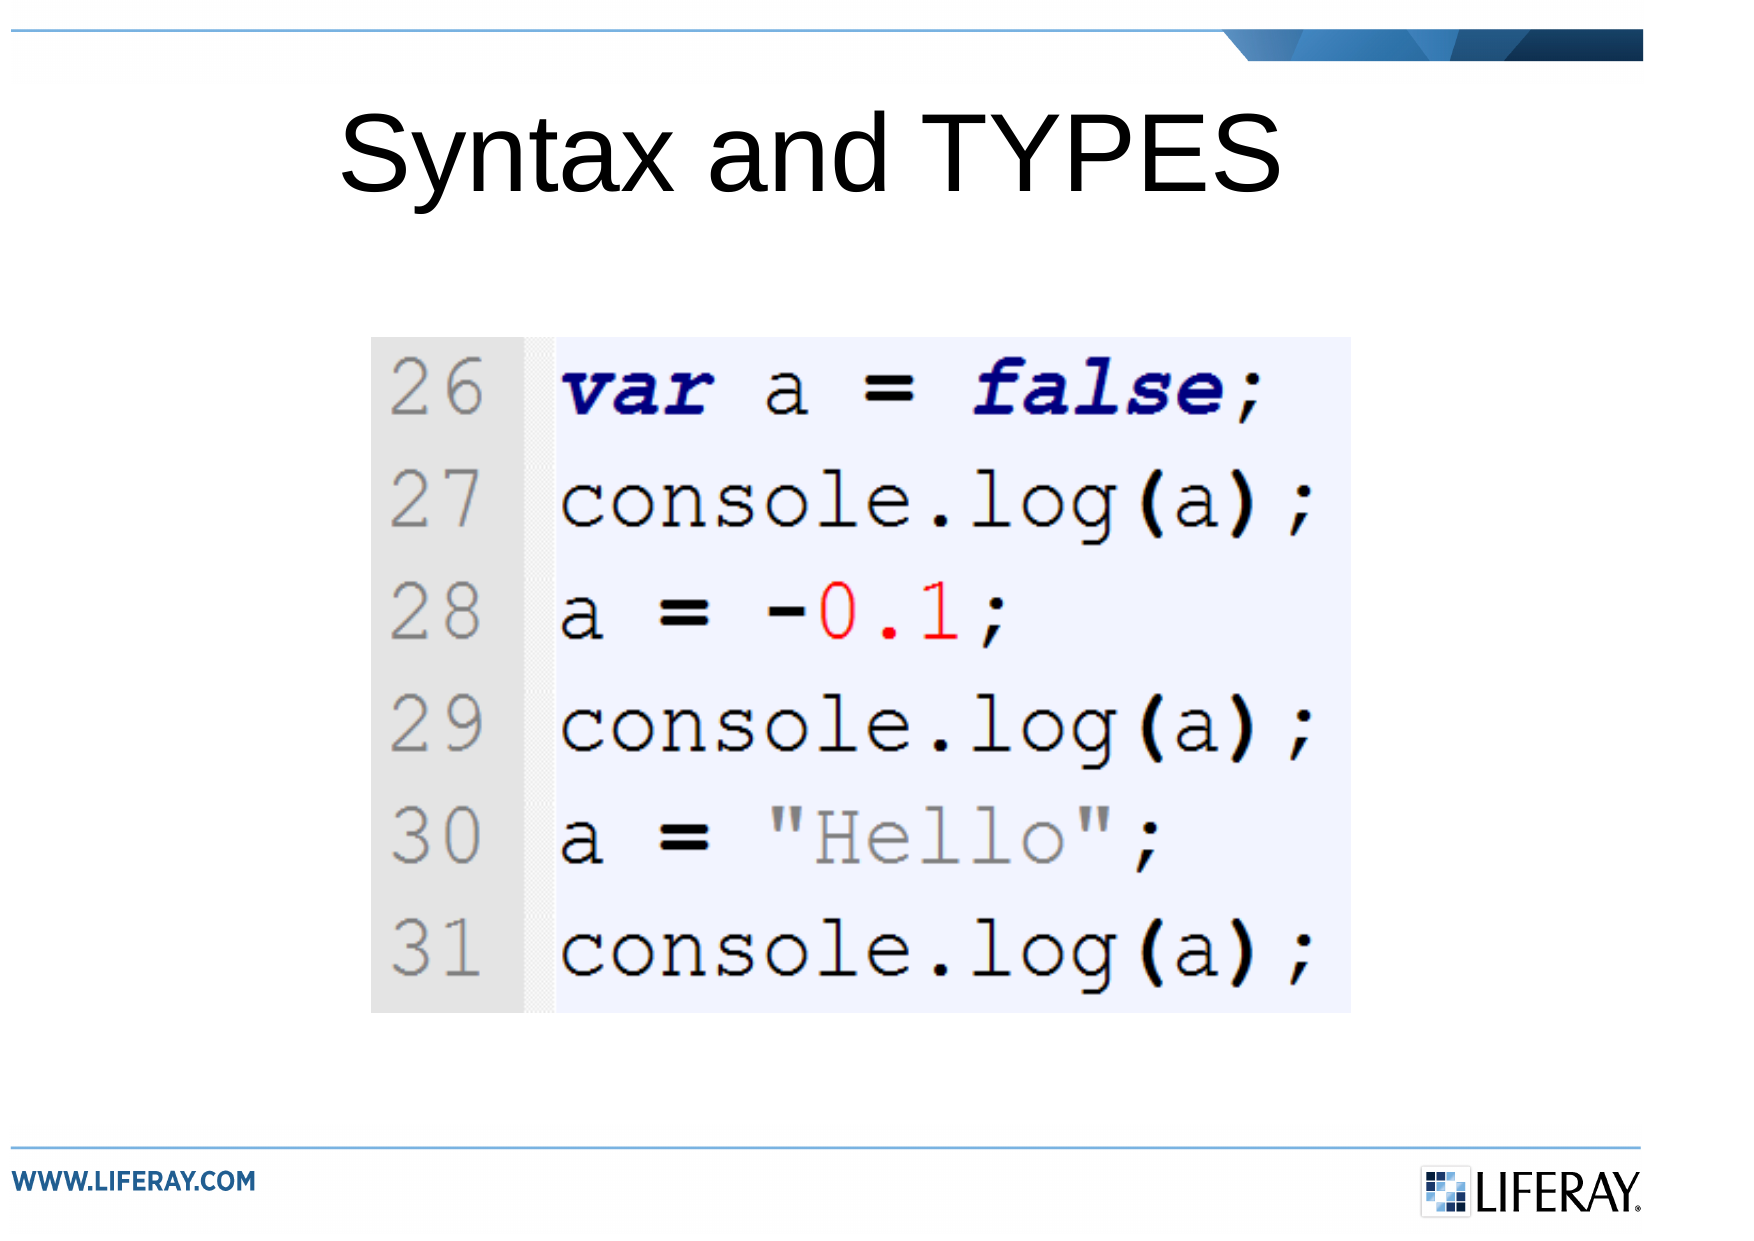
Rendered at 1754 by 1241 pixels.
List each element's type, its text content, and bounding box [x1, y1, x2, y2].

picture [371, 337, 1351, 1013]
picture [9, 1124, 1642, 1234]
picture [11, 0, 1644, 84]
title Syntax and TYPES [82, 49, 1571, 257]
